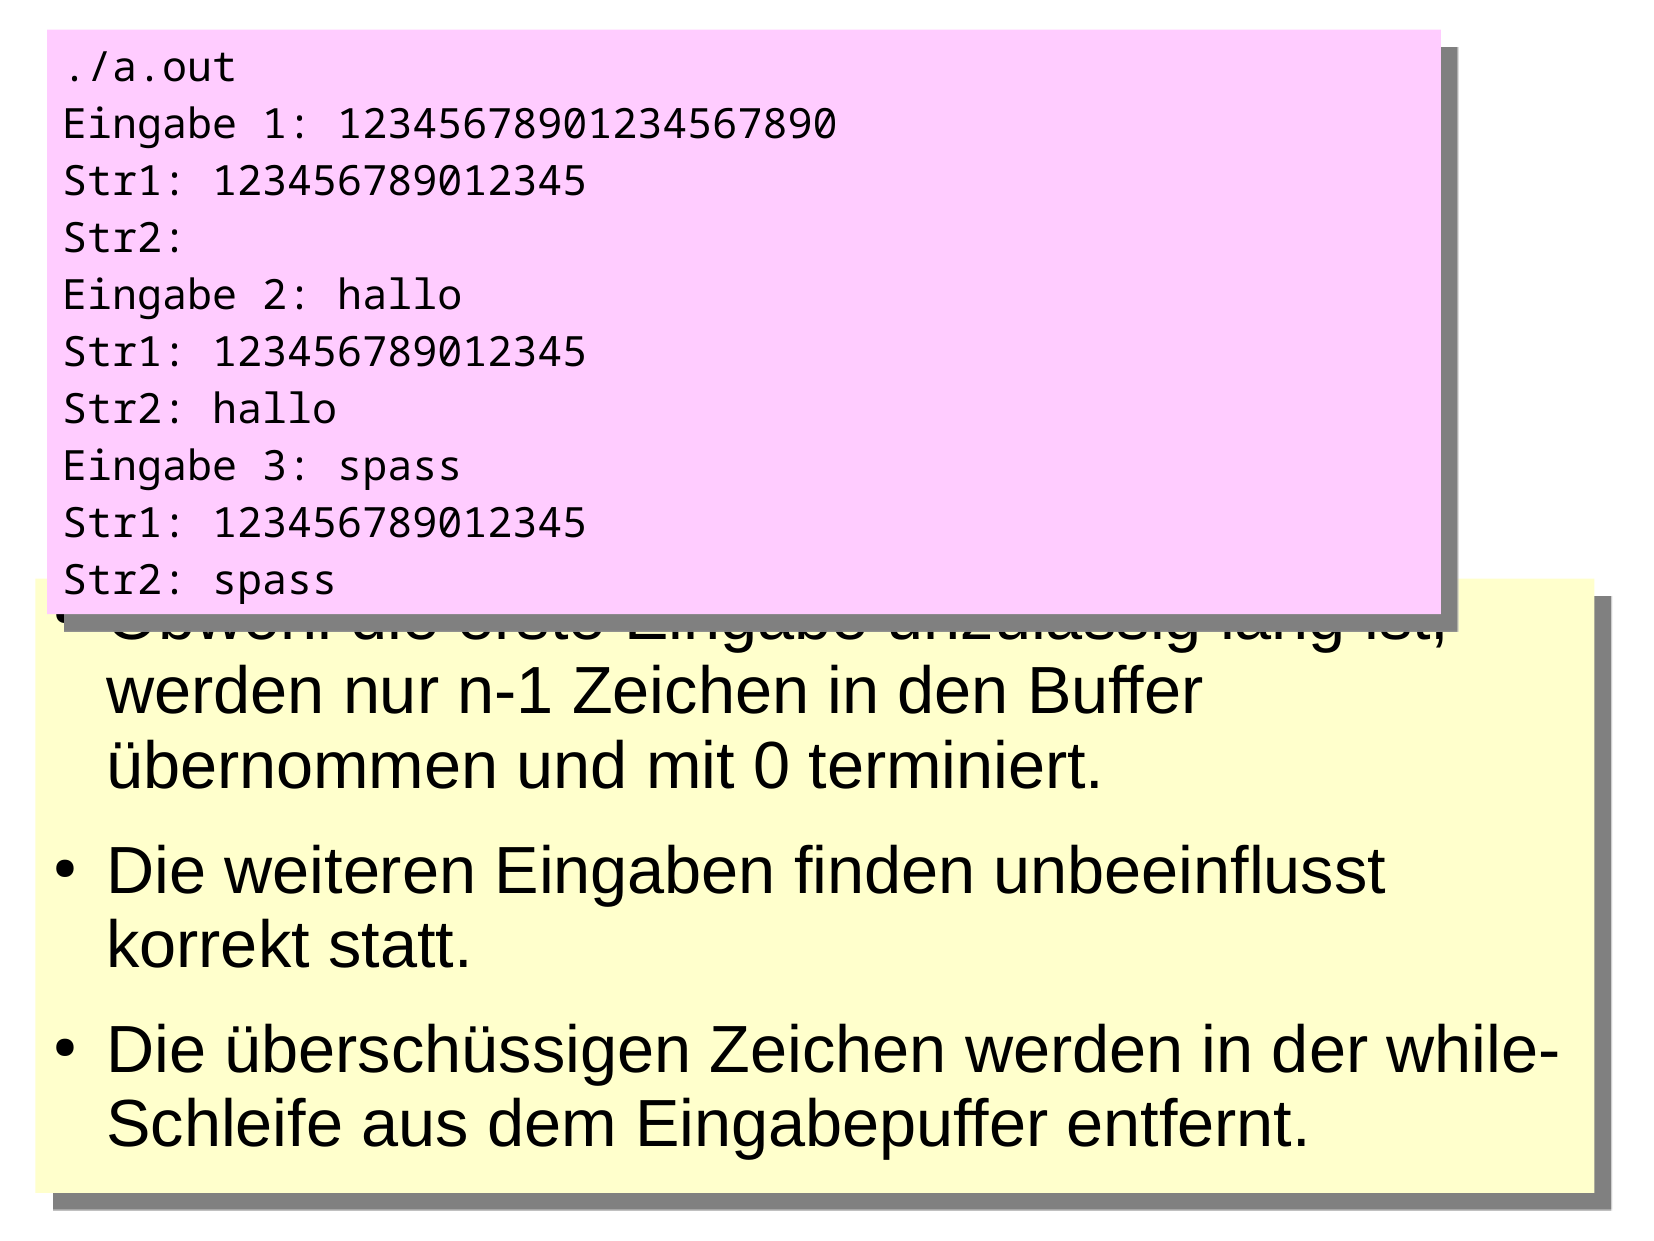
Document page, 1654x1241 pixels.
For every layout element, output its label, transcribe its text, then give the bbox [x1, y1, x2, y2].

list Obwohl die erste Eingabe unzulässig lang ist, werden nur n-1 Zeichen in den Buffer übernommen und mit 0 terminiert. Die weiteren Eingaben finden unbeeinflusst korrekt statt. Die überschüssigen Zeichen werden in der while-Schleife aus dem Eingabepuffer entfernt. [35, 578, 1595, 1193]
text_box ./a.out Eingabe 1: 12345678901234567890 Str1: 123456789012345 Str2: Eingabe 2: hallo Str1: 123456789012345 Str2: hallo Eingabe 3: spass Str1: 123456789012345 Str2: spass [47, 29, 1441, 530]
